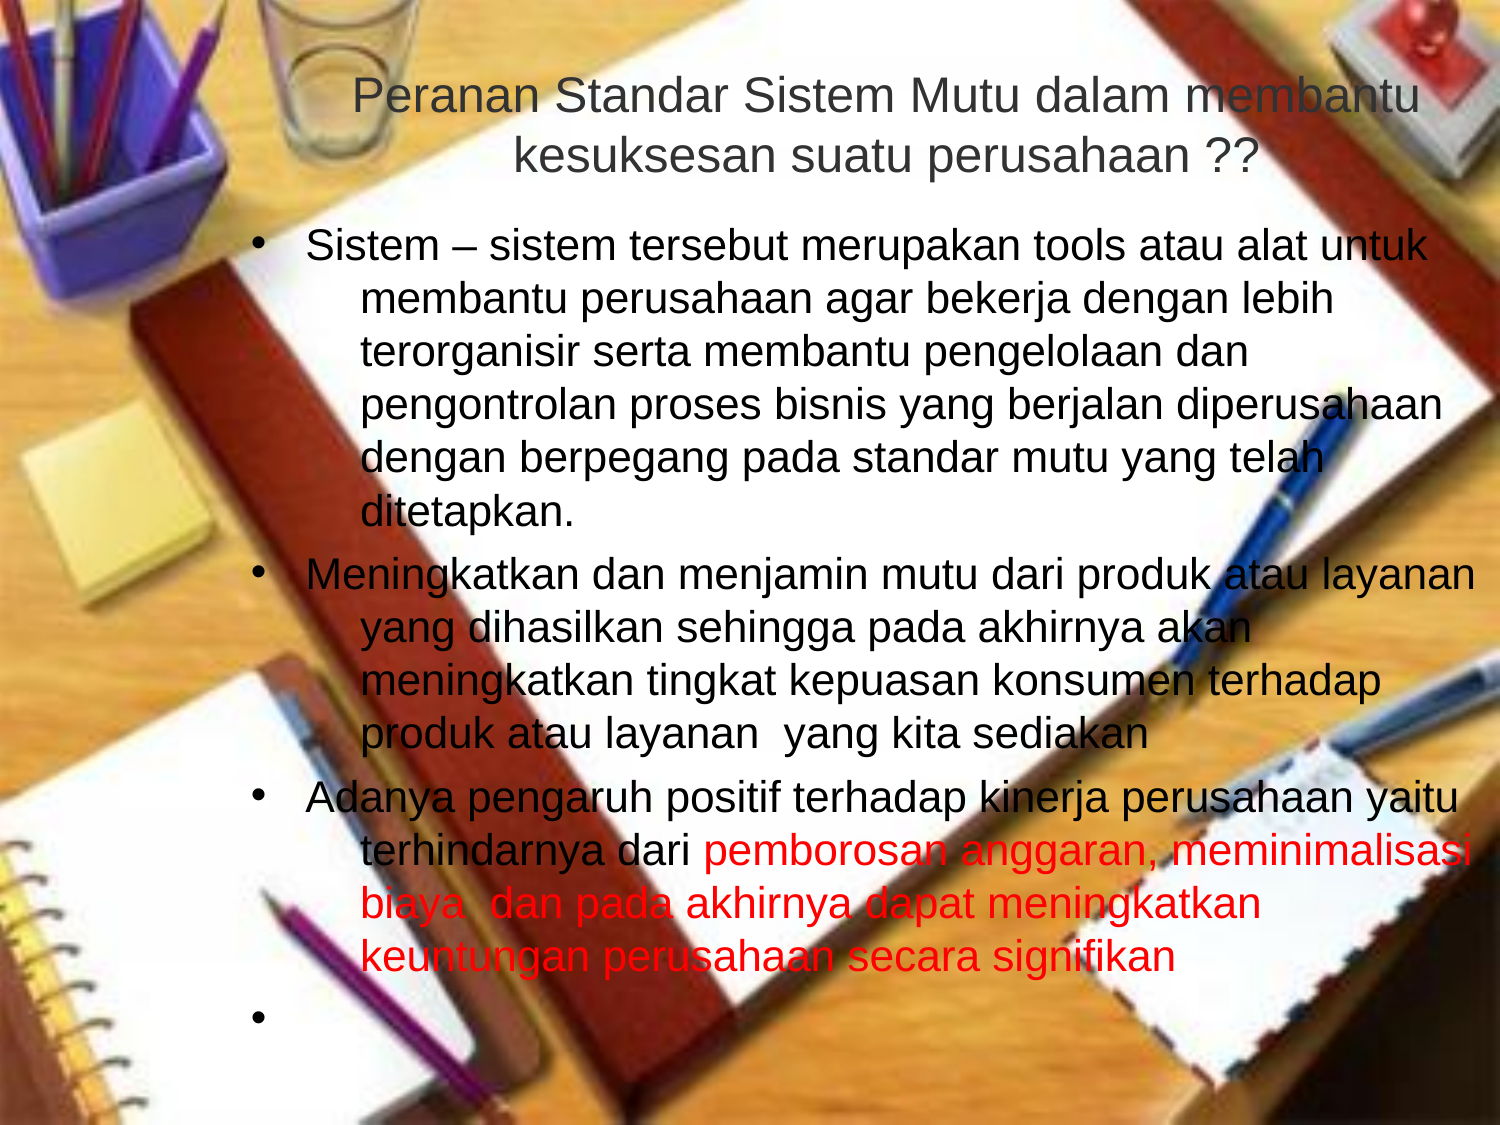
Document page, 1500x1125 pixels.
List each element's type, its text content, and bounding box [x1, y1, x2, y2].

list Sistem – sistem tersebut merupakan tools atau alat untuk membantu perusahaan agar bekerja dengan lebih terorganisir serta membantu pengelolaan dan pengontrolan proses bisnis yang berjalan diperusahaan dengan berpegang pada standar mutu yang telah ditetapkan. Meningkatkan dan menjamin mutu dari produk atau layanan yang dihasilkan sehingga pada akhirnya akan meningkatkan tingkat kepuasan konsumen terhadap produk atau layanan yang kita sediakan Adanya pengaruh positif terhadap kinerja perusahaan yaitu terhindarnya dari pemborosan anggaran, meminimalisasi biaya dan pada akhirnya dapat meningkatkan keuntungan perusahaan secara signifikan [235, 208, 1500, 1043]
title Peranan Standar Sistem Mutu dalam membantu kesuksesan suatu perusahaan ?? [273, 54, 1500, 172]
